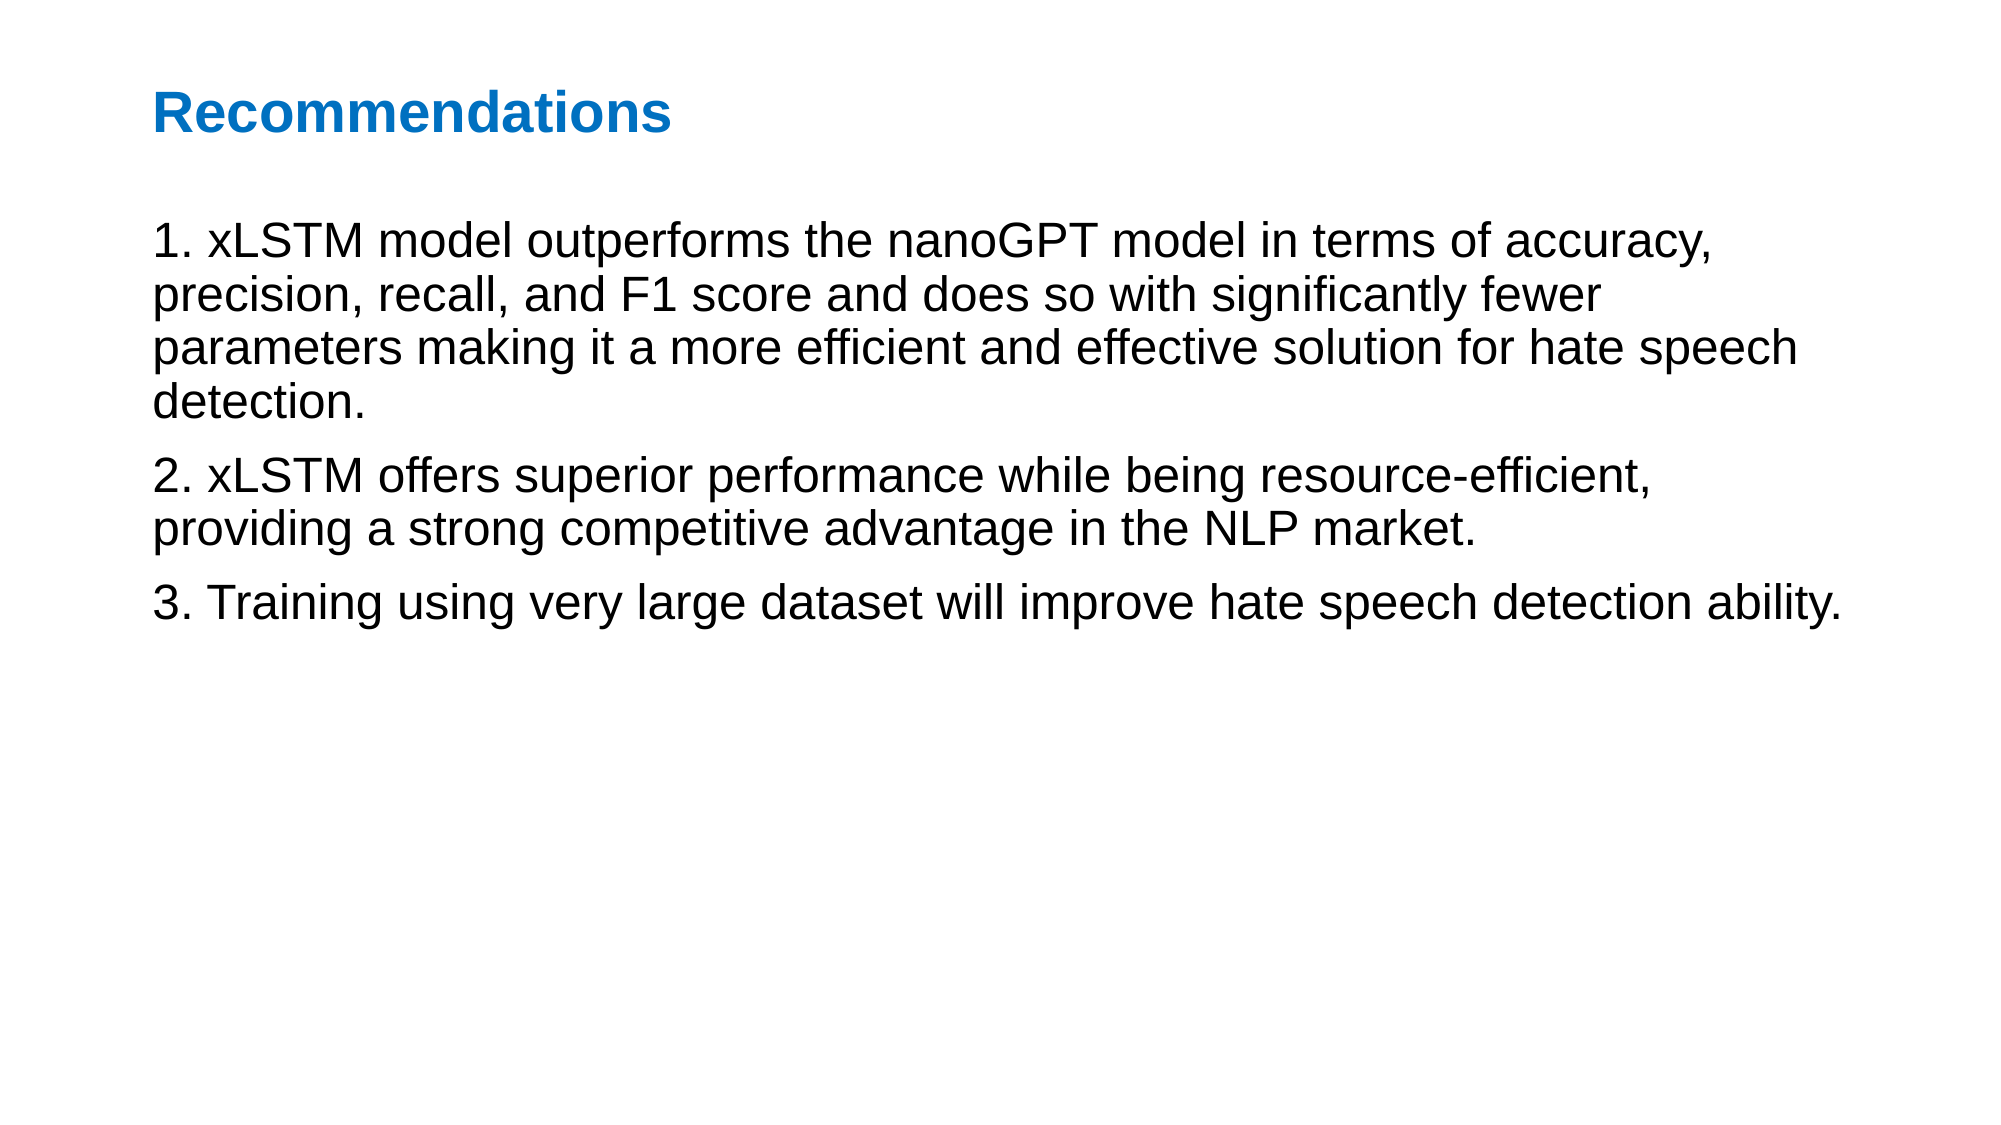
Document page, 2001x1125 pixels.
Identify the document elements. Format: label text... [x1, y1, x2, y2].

list 1. xLSTM model outperforms the nanoGPT model in terms of accuracy, precision, recall, and F1 score and does so with significantly fewer parameters making it a more efficient and effective solution for hate speech detection. 2. xLSTM offers superior performance while being resource-efficient, providing a strong competitive advantage in the NLP market. 3. Training using very large dataset will improve hate speech detection ability. [137, 207, 1863, 693]
title Recommendations [137, 59, 1863, 168]
